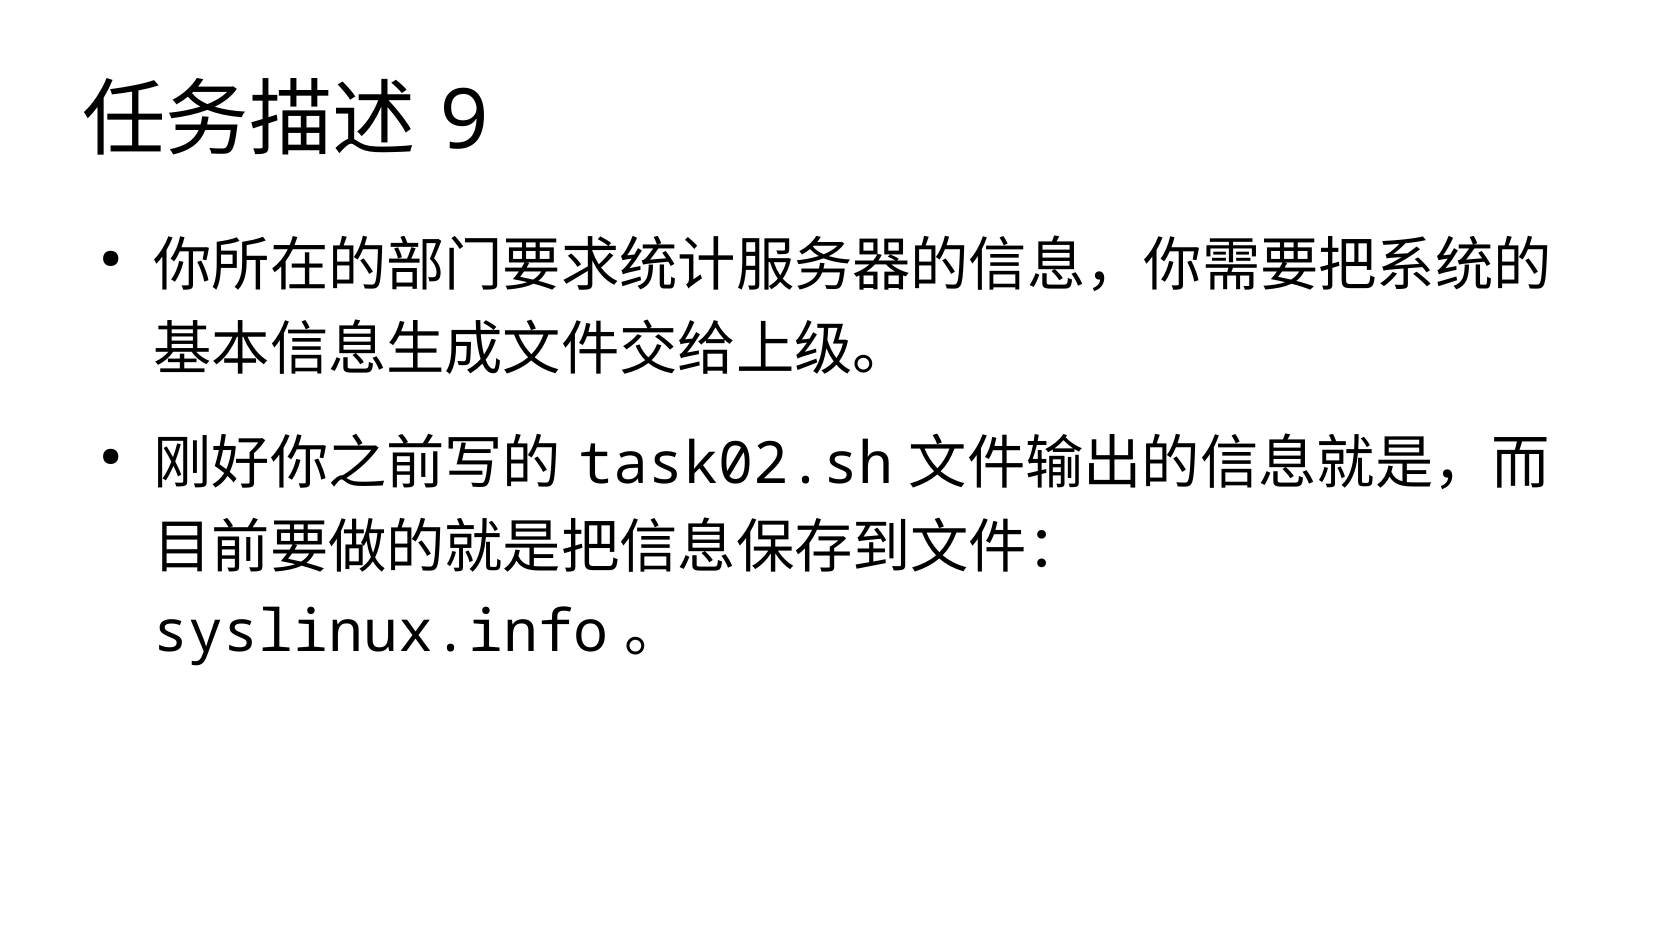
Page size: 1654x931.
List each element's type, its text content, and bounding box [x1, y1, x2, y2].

list 你所在的部门要求统计服务器的信息，你需要把系统的基本信息生成文件交给上级。 刚好你之前写的task02.sh文件输出的信息就是，而目前要做的就是把信息保存到文件：syslinux.info。 [82, 217, 1571, 815]
title 任务描述9 [82, 37, 1571, 189]
